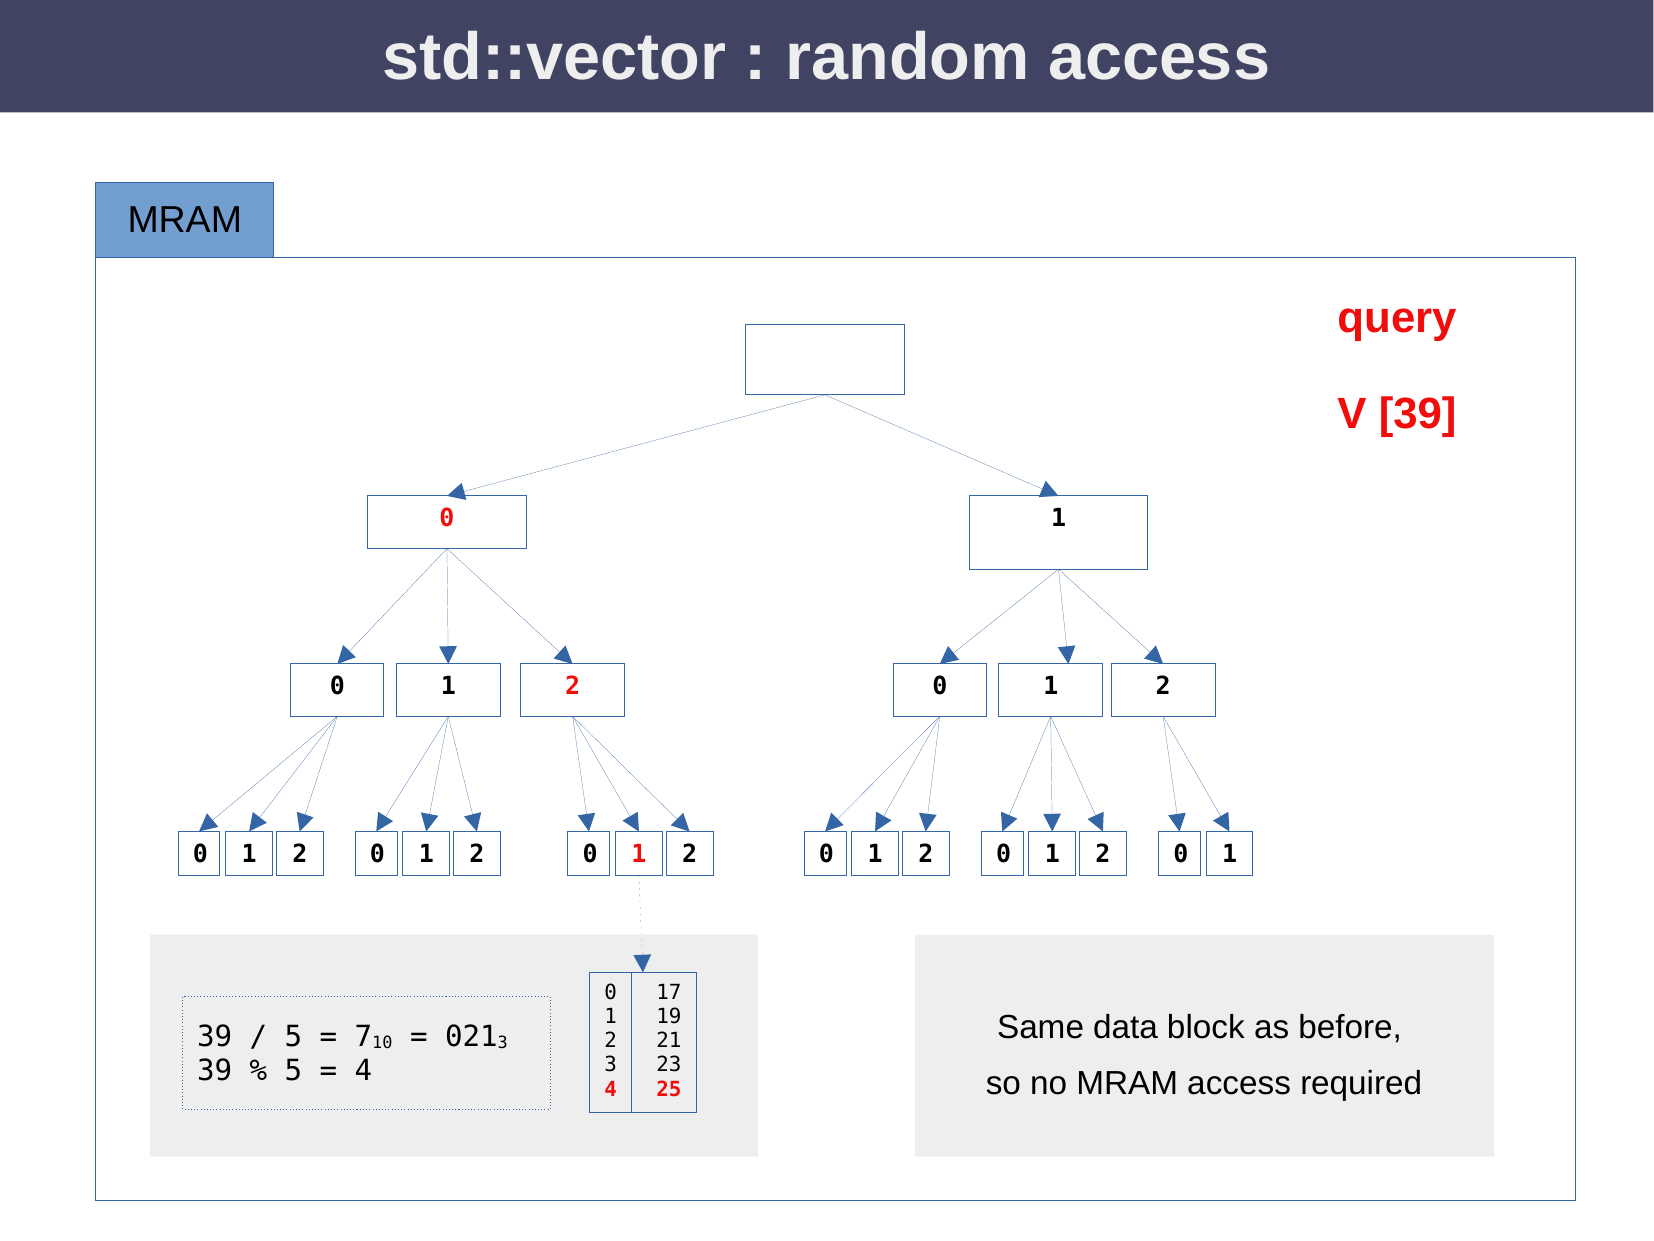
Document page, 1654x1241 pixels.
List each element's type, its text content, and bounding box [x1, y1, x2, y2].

text_box 2 [453, 831, 501, 876]
text_box 0 [1158, 831, 1201, 876]
text_box 1 [402, 831, 450, 876]
text_box query V [39] [1238, 293, 1556, 413]
text_box 2 [276, 831, 324, 876]
text_box 2 [902, 831, 950, 876]
text_box MRAM [95, 182, 274, 258]
text_box 39 / 5 = 710 = 0213 39 % 5 = 4 [182, 996, 551, 1110]
text_box 2 [520, 663, 625, 717]
text_box 1 [615, 831, 663, 876]
text_box 0 [178, 831, 220, 876]
text_box 1 [969, 495, 1148, 570]
text_box [149, 934, 758, 1157]
text_box 0 [367, 495, 527, 549]
text_box 0 1 2 3 4 [589, 972, 631, 1113]
text_box 0 [804, 831, 847, 876]
text_box 0 [290, 663, 384, 717]
text_box 2 [666, 831, 714, 876]
text_box 1 [225, 831, 273, 876]
text_box 1 [1206, 831, 1253, 876]
text_box 0 [981, 831, 1024, 876]
text_box 0 [567, 831, 610, 876]
text_box 1 [1028, 831, 1076, 876]
text_box 17 19 21 23 25 [631, 972, 697, 1113]
text_box 1 [998, 663, 1103, 717]
text_box std::vector : random access [0, 0, 1654, 113]
text_box 1 [396, 663, 501, 717]
text_box 0 [893, 663, 987, 717]
text_box 0 [355, 831, 398, 876]
text_box 2 [1111, 663, 1216, 717]
text_box [745, 324, 905, 395]
text_box 2 [1079, 831, 1127, 876]
text_box Same data block as before, so no MRAM access required [914, 934, 1495, 1157]
text_box 1 [851, 831, 899, 876]
